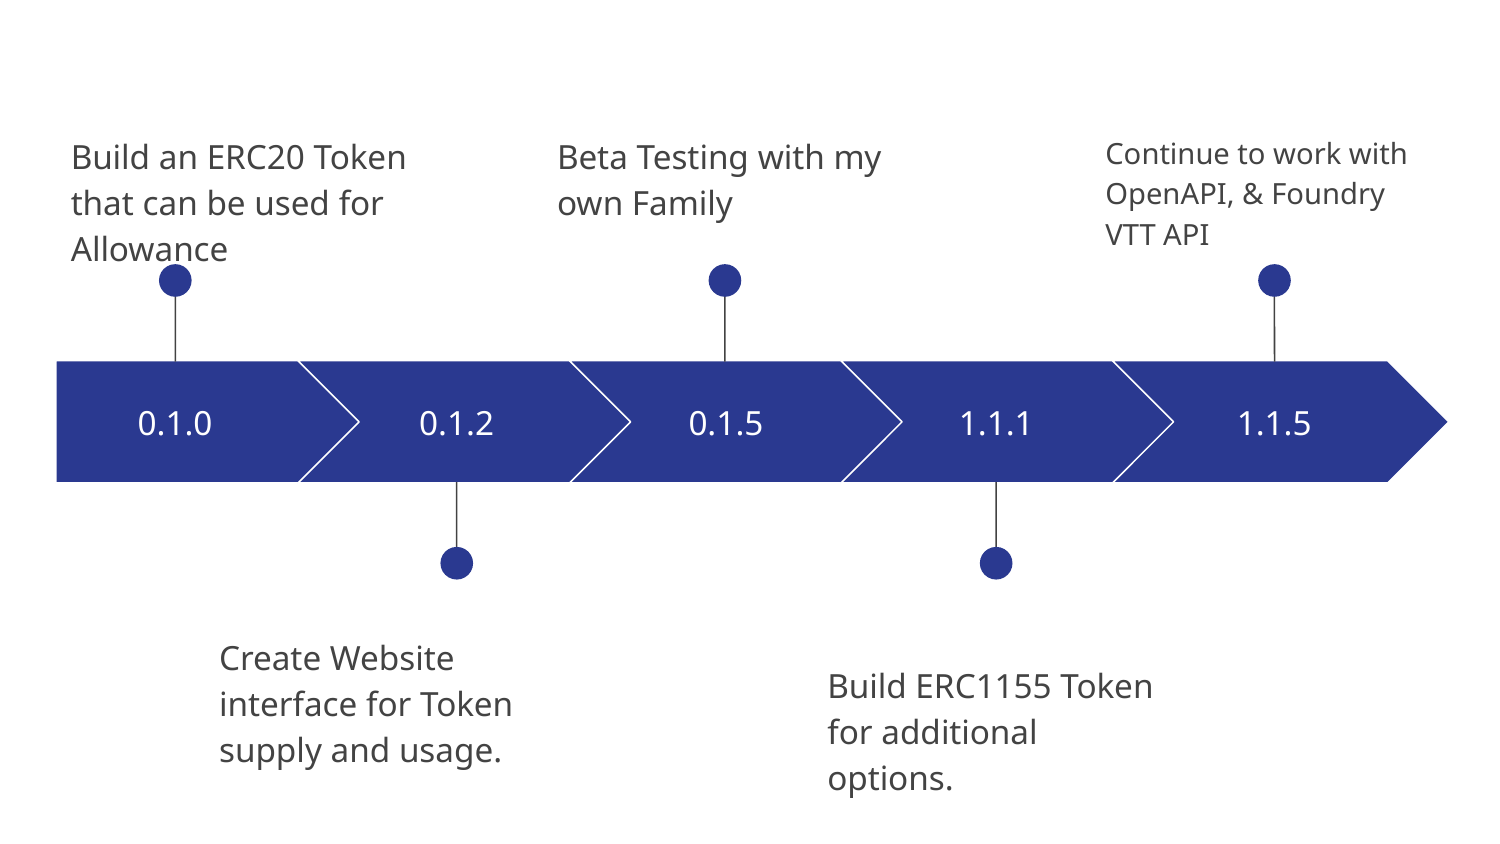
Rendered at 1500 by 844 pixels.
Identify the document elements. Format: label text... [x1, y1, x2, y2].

list Create Website interface for Token supply and usage. [204, 616, 572, 766]
text_box [440, 546, 474, 580]
list 0.1.2 [348, 383, 565, 461]
text_box [708, 265, 742, 297]
list 1.1.5 [1166, 383, 1383, 461]
list 0.1.0 [55, 383, 295, 461]
list Build an ERC20 Token that can be used for Allowance [55, 115, 424, 265]
list 1.1.1 [888, 383, 1105, 461]
list Continue to work with OpenAPI, & Foundry VTT API [1090, 115, 1459, 265]
list Beta Testing with my own Family [542, 115, 910, 265]
text_box [158, 265, 192, 297]
text_box [979, 546, 1013, 580]
list Build ERC1155 Token for additional options. [812, 644, 1181, 794]
list 0.1.5 [618, 383, 834, 461]
text_box [55, 360, 1449, 484]
text_box [1258, 265, 1291, 297]
